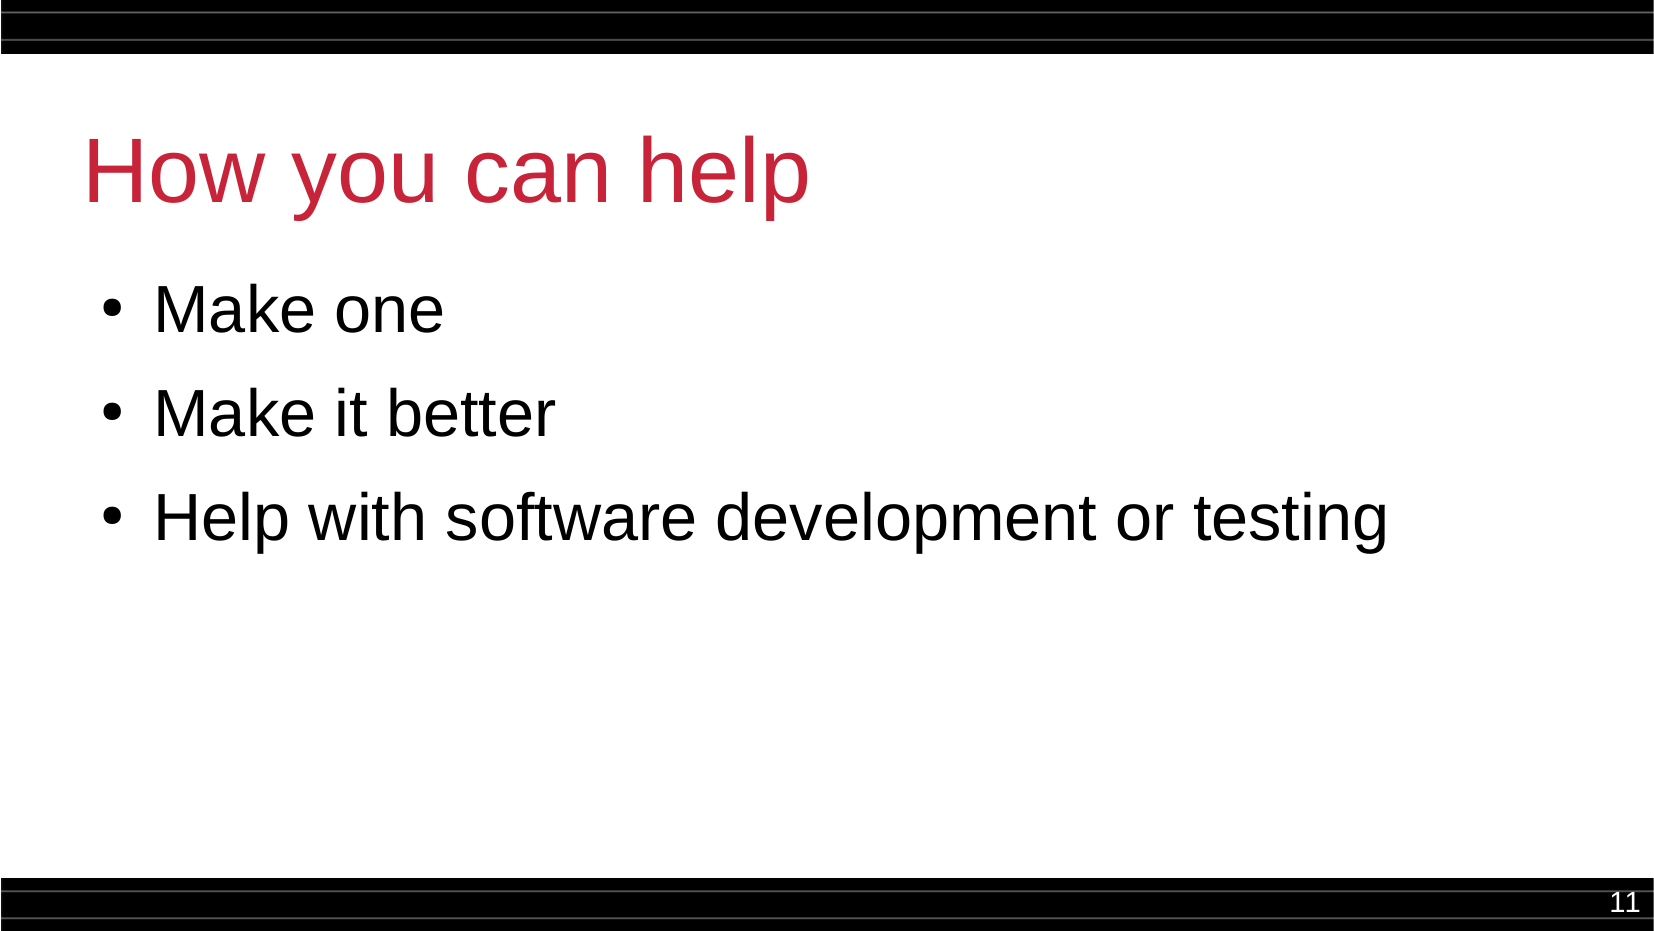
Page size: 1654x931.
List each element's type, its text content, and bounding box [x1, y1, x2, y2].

title How you can help [82, 92, 1571, 249]
list Make one Make it better Help with software development or testing [82, 271, 1571, 758]
picture [1, 0, 1654, 54]
picture [1, 878, 1654, 931]
